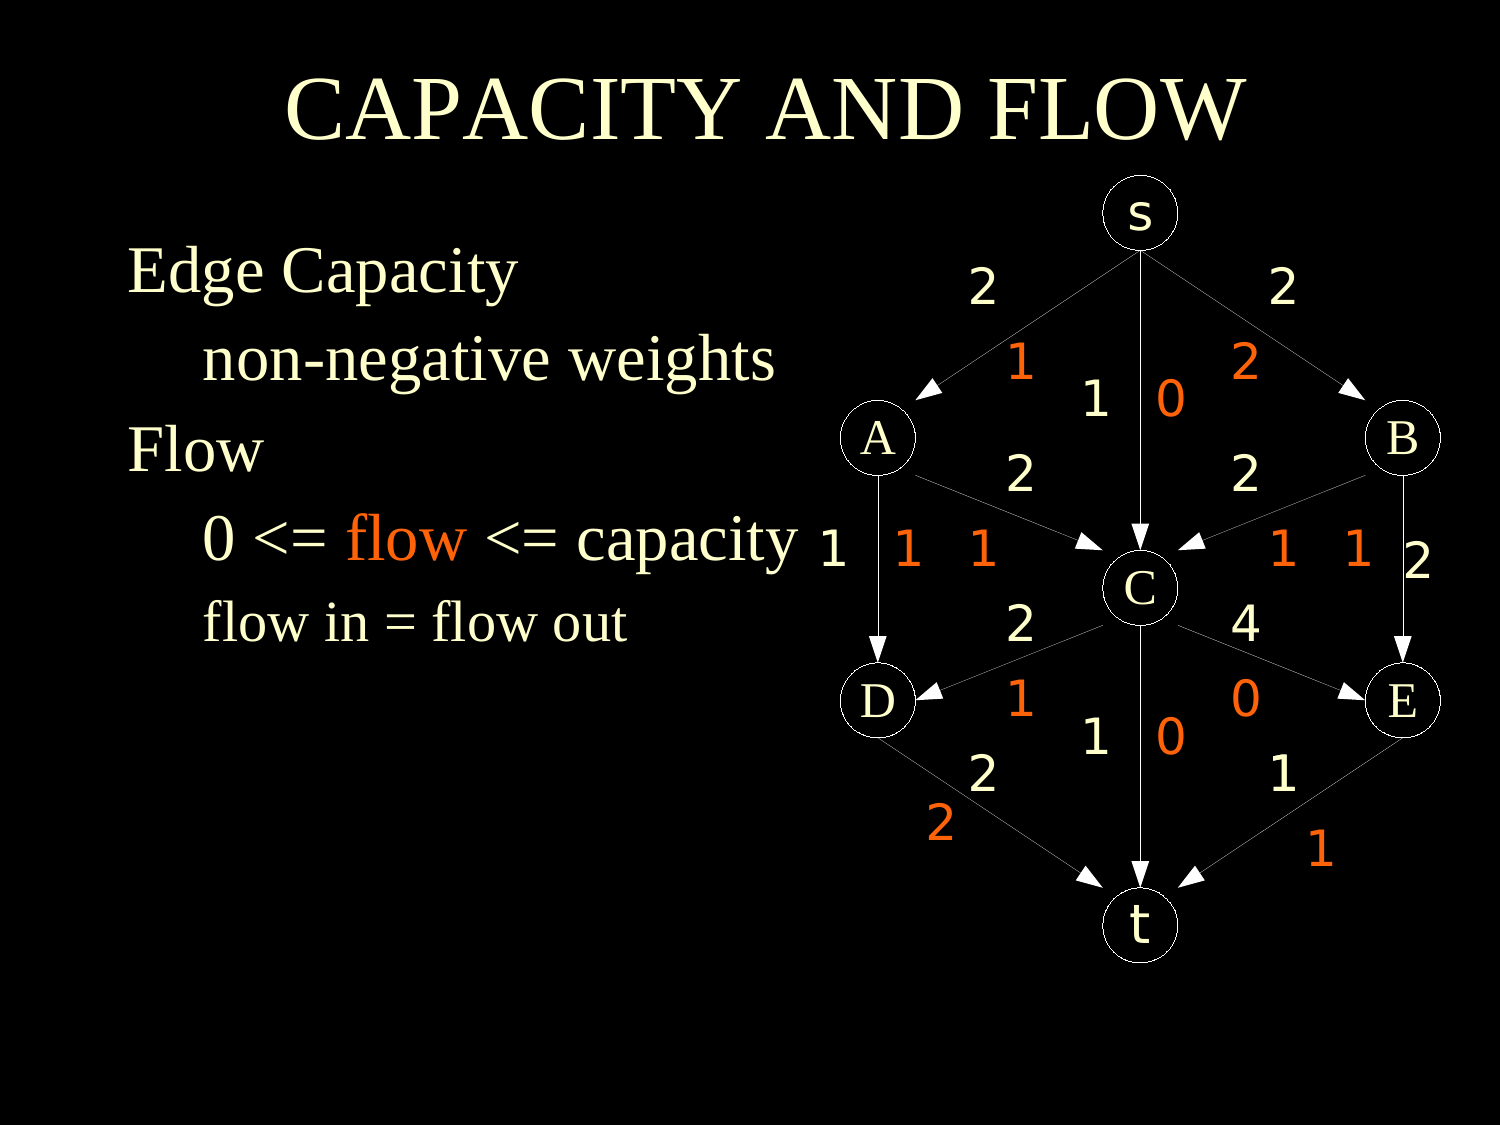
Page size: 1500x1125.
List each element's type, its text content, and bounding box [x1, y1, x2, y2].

text_box 1 [1065, 700, 1140, 776]
text_box 1 [1252, 512, 1327, 588]
text_box 2 [1387, 525, 1463, 601]
text_box 1 [1252, 737, 1328, 813]
text_box 1 [1327, 512, 1403, 588]
text_box 2 [1252, 250, 1328, 326]
text_box 1 [990, 662, 1066, 738]
text_box s [1102, 175, 1178, 251]
text_box 0 [1141, 362, 1216, 438]
text_box 1 [802, 512, 877, 588]
text_box 2 [990, 587, 1066, 662]
text_box C [1102, 550, 1178, 626]
text_box 2 [910, 786, 986, 862]
text_box 2 [990, 437, 1066, 513]
list Edge Capacity non-negative weights Flow 0 <= flow <= capacity flow in = flow out [112, 224, 863, 1083]
text_box 2 [1215, 437, 1291, 513]
text_box 4 [1215, 587, 1291, 662]
text_box 2 [1215, 325, 1291, 401]
text_box t [1102, 887, 1178, 963]
text_box E [1365, 662, 1441, 738]
text_box 0 [1215, 662, 1291, 738]
text_box 2 [952, 737, 1028, 813]
text_box D [840, 662, 916, 738]
text_box A [840, 400, 916, 476]
text_box B [1365, 400, 1441, 476]
text_box 1 [877, 512, 953, 588]
text_box 1 [1290, 812, 1366, 888]
text_box 1 [1065, 362, 1141, 438]
text_box 1 [990, 325, 1066, 401]
text_box 0 [1140, 700, 1216, 776]
text_box 1 [953, 512, 1028, 588]
text_box 2 [952, 250, 1028, 326]
title CAPACITY AND FLOW [37, 50, 1496, 167]
